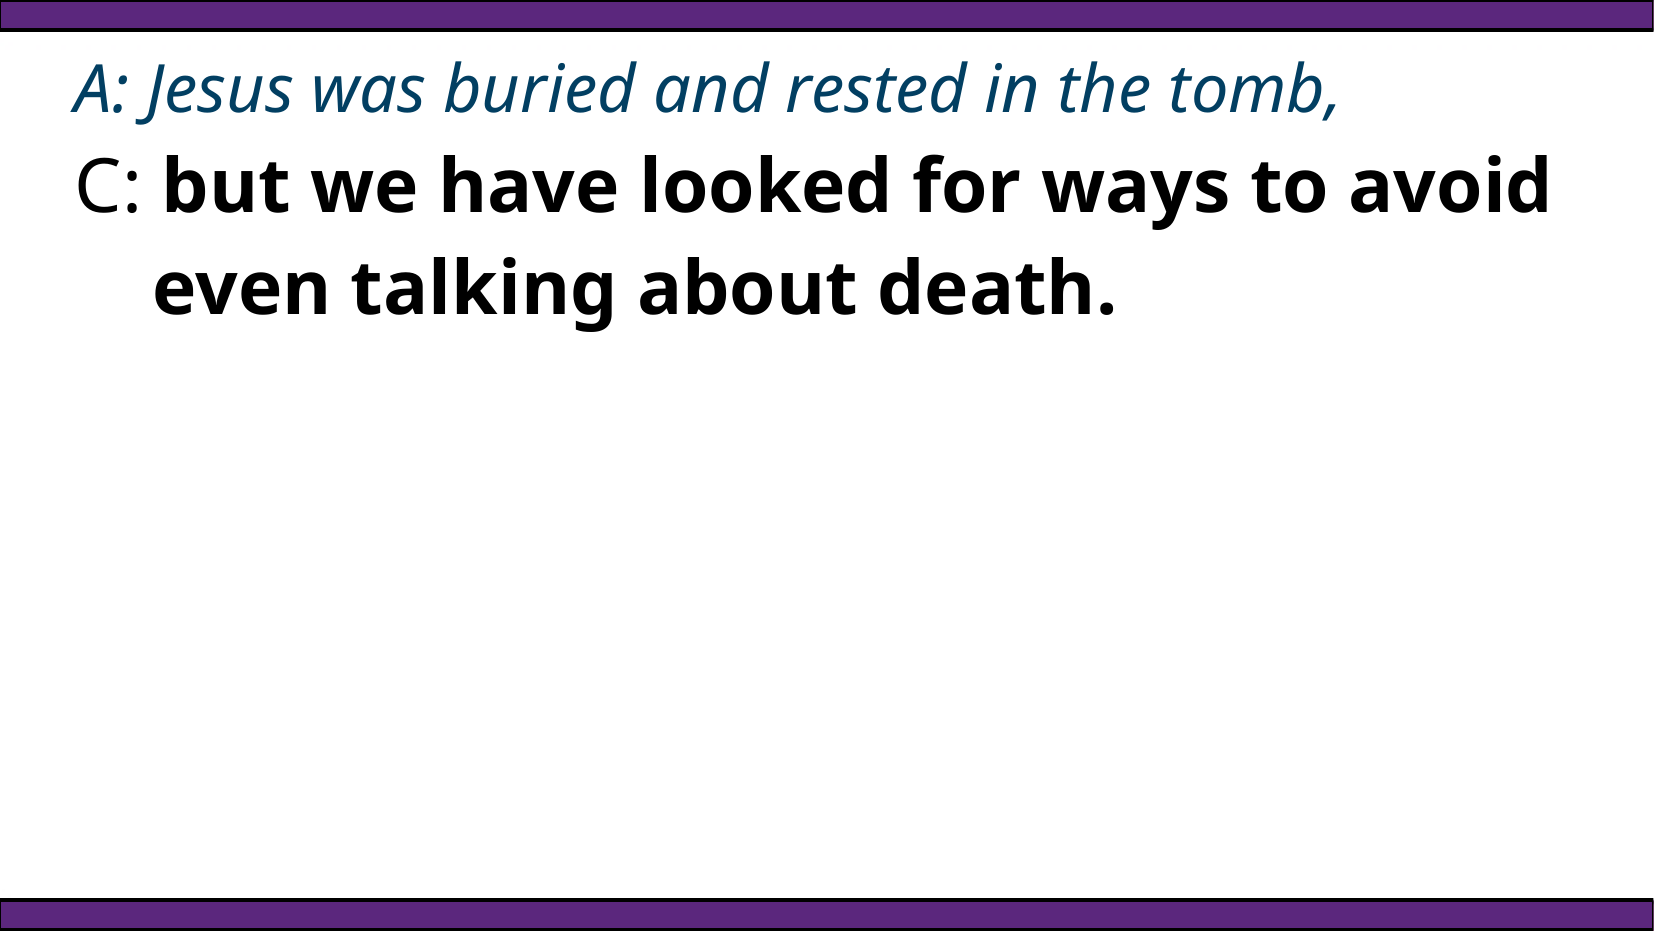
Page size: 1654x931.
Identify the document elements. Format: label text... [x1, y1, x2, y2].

text_box A: Jesus was buried and rested in the tomb, C: but we have looked for ways to avoid even talking about death. [60, 34, 1606, 391]
text_box [0, 0, 1654, 31]
text_box [0, 900, 1654, 931]
picture [0, 31, 1654, 900]
